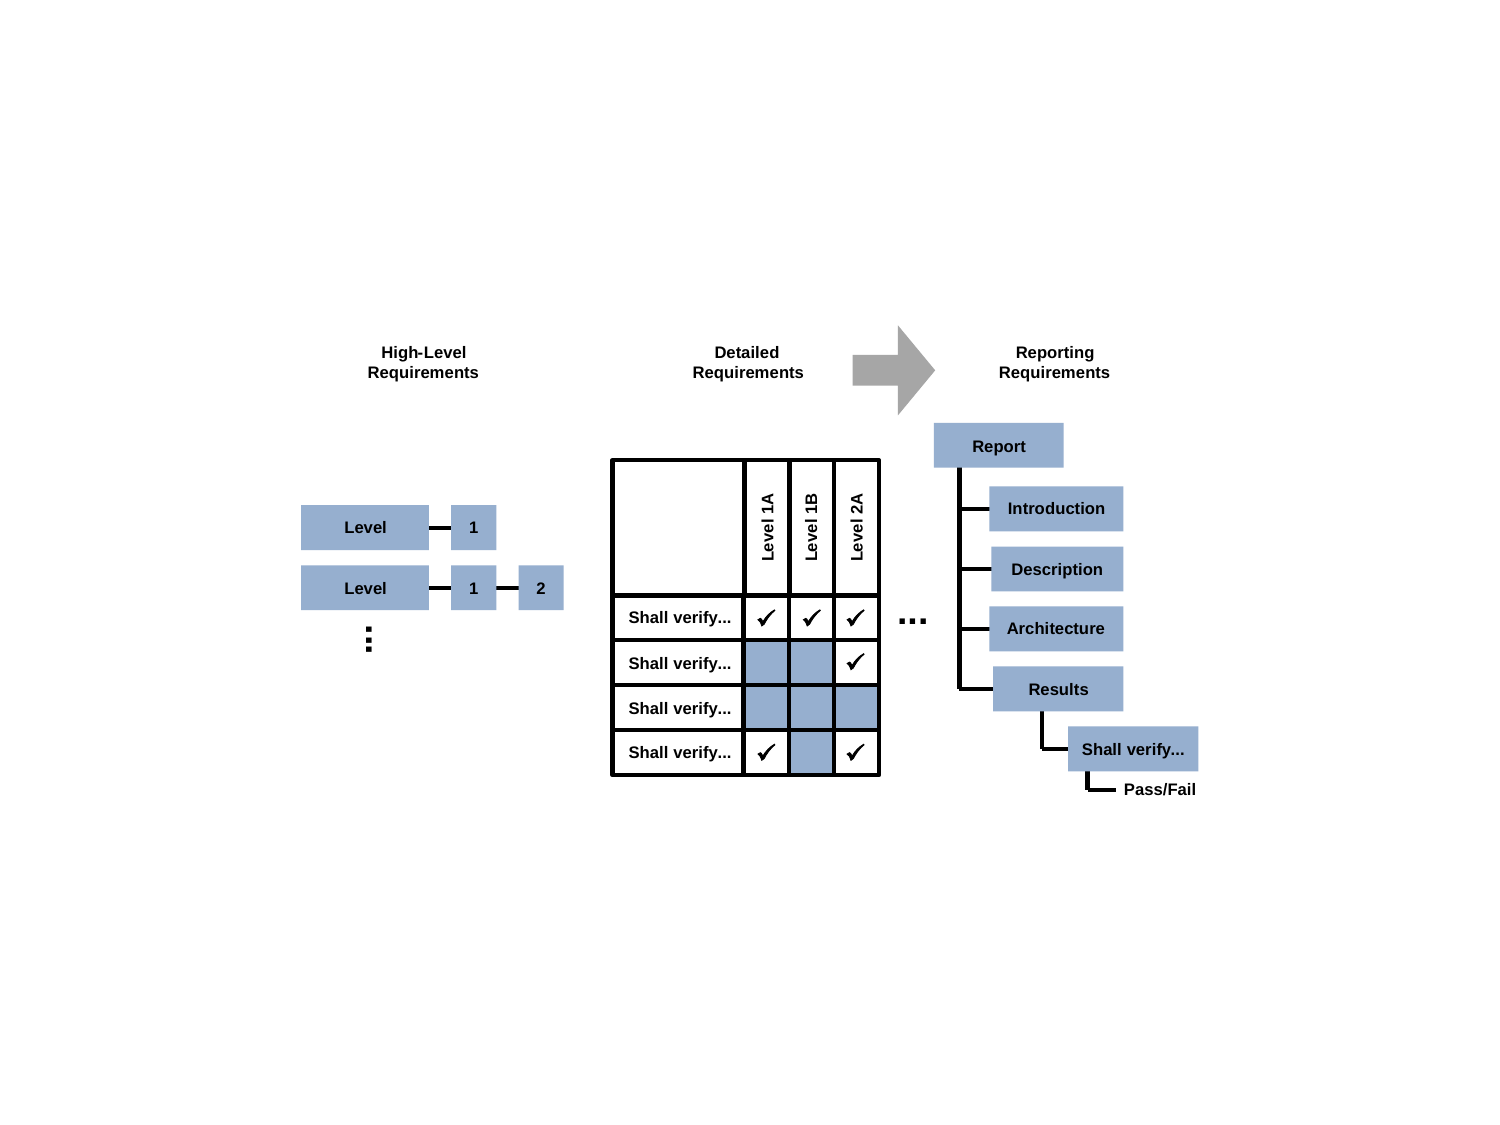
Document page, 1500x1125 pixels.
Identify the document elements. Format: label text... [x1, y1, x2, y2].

text_box A [756, 493, 777, 506]
text_box v [756, 534, 777, 543]
text_box . [358, 624, 404, 635]
text_box [518, 565, 564, 611]
text_box . [358, 635, 404, 644]
text_box B [800, 493, 821, 506]
text_box [836, 687, 877, 728]
text_box [991, 546, 1124, 592]
text_box [747, 462, 787, 593]
text_box [989, 606, 1124, 652]
text_box Architecture [1006, 618, 1106, 639]
text_box Shall verify [1081, 738, 1170, 759]
text_box Requirements [998, 361, 1111, 382]
text_box Detailed [714, 341, 785, 361]
text_box [791, 687, 832, 728]
text_box 1 [756, 506, 777, 515]
text_box  [845, 647, 866, 678]
text_box [615, 642, 741, 683]
text_box [791, 642, 832, 683]
text_box [993, 666, 1124, 712]
text_box L [845, 553, 866, 562]
text_box [836, 642, 877, 683]
text_box ... [717, 697, 732, 718]
text_box 1 [469, 516, 479, 537]
text_box ... [897, 586, 929, 633]
text_box [301, 505, 429, 551]
text_box v [845, 534, 866, 543]
text_box Level [344, 577, 388, 598]
text_box [989, 486, 1124, 532]
text_box v [800, 534, 821, 543]
text_box [746, 687, 787, 728]
text_box Shall verify [628, 652, 717, 673]
text_box [933, 422, 1064, 468]
text_box Shall verify [628, 741, 717, 762]
text_box  [845, 604, 866, 635]
text_box 1 [800, 506, 821, 515]
text_box [746, 642, 787, 683]
text_box A [845, 493, 866, 506]
text_box l [845, 519, 866, 524]
text_box Requirements [367, 361, 480, 382]
text_box e [800, 543, 821, 553]
text_box [451, 505, 497, 551]
text_box ... [717, 652, 732, 673]
text_box [615, 462, 742, 593]
text_box ... [717, 607, 732, 628]
text_box L [756, 553, 777, 562]
text_box Results [1028, 679, 1089, 700]
text_box e [756, 524, 777, 534]
text_box [836, 598, 877, 638]
text_box [615, 732, 741, 773]
text_box e [756, 543, 777, 553]
text_box [836, 462, 877, 593]
text_box 2 [845, 506, 866, 515]
text_box 2 [536, 577, 546, 598]
text_box [791, 732, 832, 773]
text_box Reporting [1015, 341, 1100, 361]
text_box ... [1170, 738, 1186, 759]
text_box [301, 565, 429, 611]
text_box [852, 325, 936, 416]
text_box L [800, 553, 821, 562]
text_box Shall verify [628, 697, 717, 718]
text_box - [417, 341, 423, 361]
text_box  [756, 604, 777, 635]
text_box [615, 598, 741, 638]
text_box Fail [1167, 779, 1197, 800]
text_box [791, 598, 832, 638]
text_box e [845, 524, 866, 534]
text_box [1068, 726, 1199, 772]
text_box l [800, 519, 821, 524]
text_box [836, 732, 877, 773]
text_box [746, 598, 787, 638]
text_box / [1162, 779, 1167, 800]
text_box High [381, 341, 417, 361]
text_box Shall verify [628, 607, 717, 628]
text_box  [845, 738, 866, 769]
text_box l [756, 519, 777, 524]
text_box Requirements [692, 361, 805, 382]
text_box Report [972, 435, 1027, 456]
text_box Description [1011, 558, 1104, 579]
text_box  [801, 604, 823, 635]
text_box [451, 565, 497, 611]
text_box e [800, 524, 821, 534]
text_box Introduction [1007, 497, 1106, 518]
text_box e [845, 543, 866, 553]
text_box Pass [1124, 779, 1162, 800]
text_box [746, 732, 787, 773]
text_box [792, 462, 832, 593]
text_box 1 [469, 577, 479, 598]
text_box Level [423, 341, 472, 361]
text_box . [358, 644, 404, 656]
text_box  [756, 738, 777, 769]
text_box [615, 687, 741, 728]
text_box Level [344, 516, 388, 537]
text_box ... [717, 741, 732, 762]
